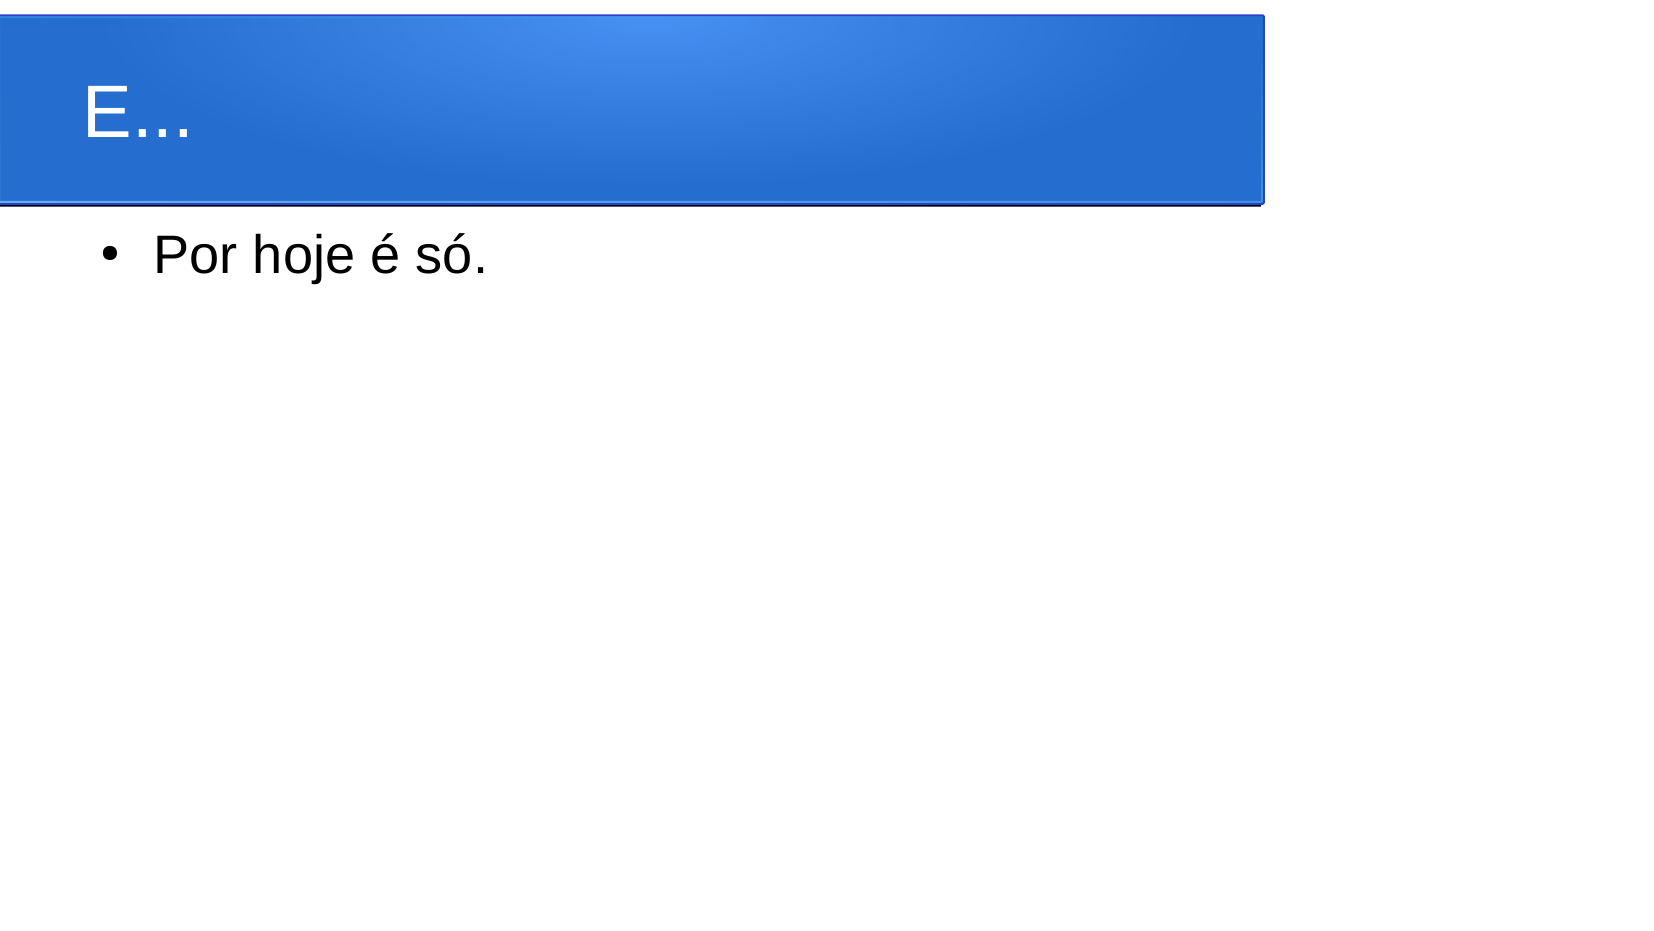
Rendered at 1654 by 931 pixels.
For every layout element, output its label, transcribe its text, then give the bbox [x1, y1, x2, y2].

list Por hoje é só. [82, 224, 1571, 764]
title E... [82, 35, 1235, 189]
